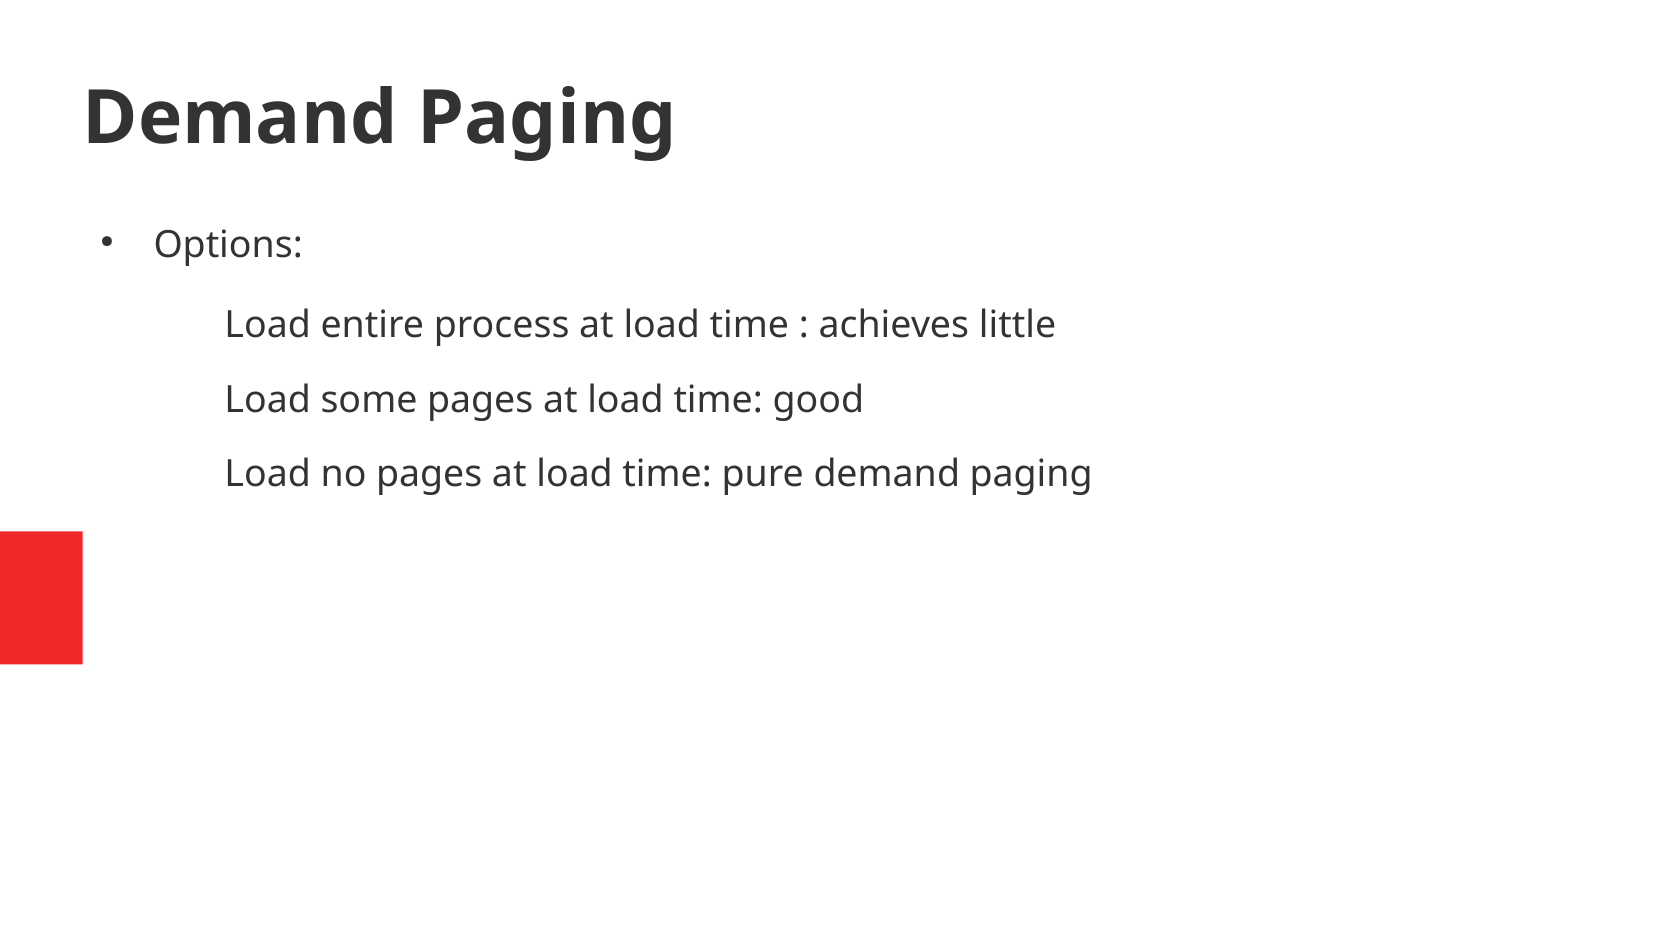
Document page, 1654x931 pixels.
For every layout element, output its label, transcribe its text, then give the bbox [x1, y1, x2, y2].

list Options: Load entire process at load time : achieves little Load some pages at load time: good Load no pages at load time: pure demand paging [82, 217, 1595, 910]
title Demand Paging [82, 37, 1571, 193]
